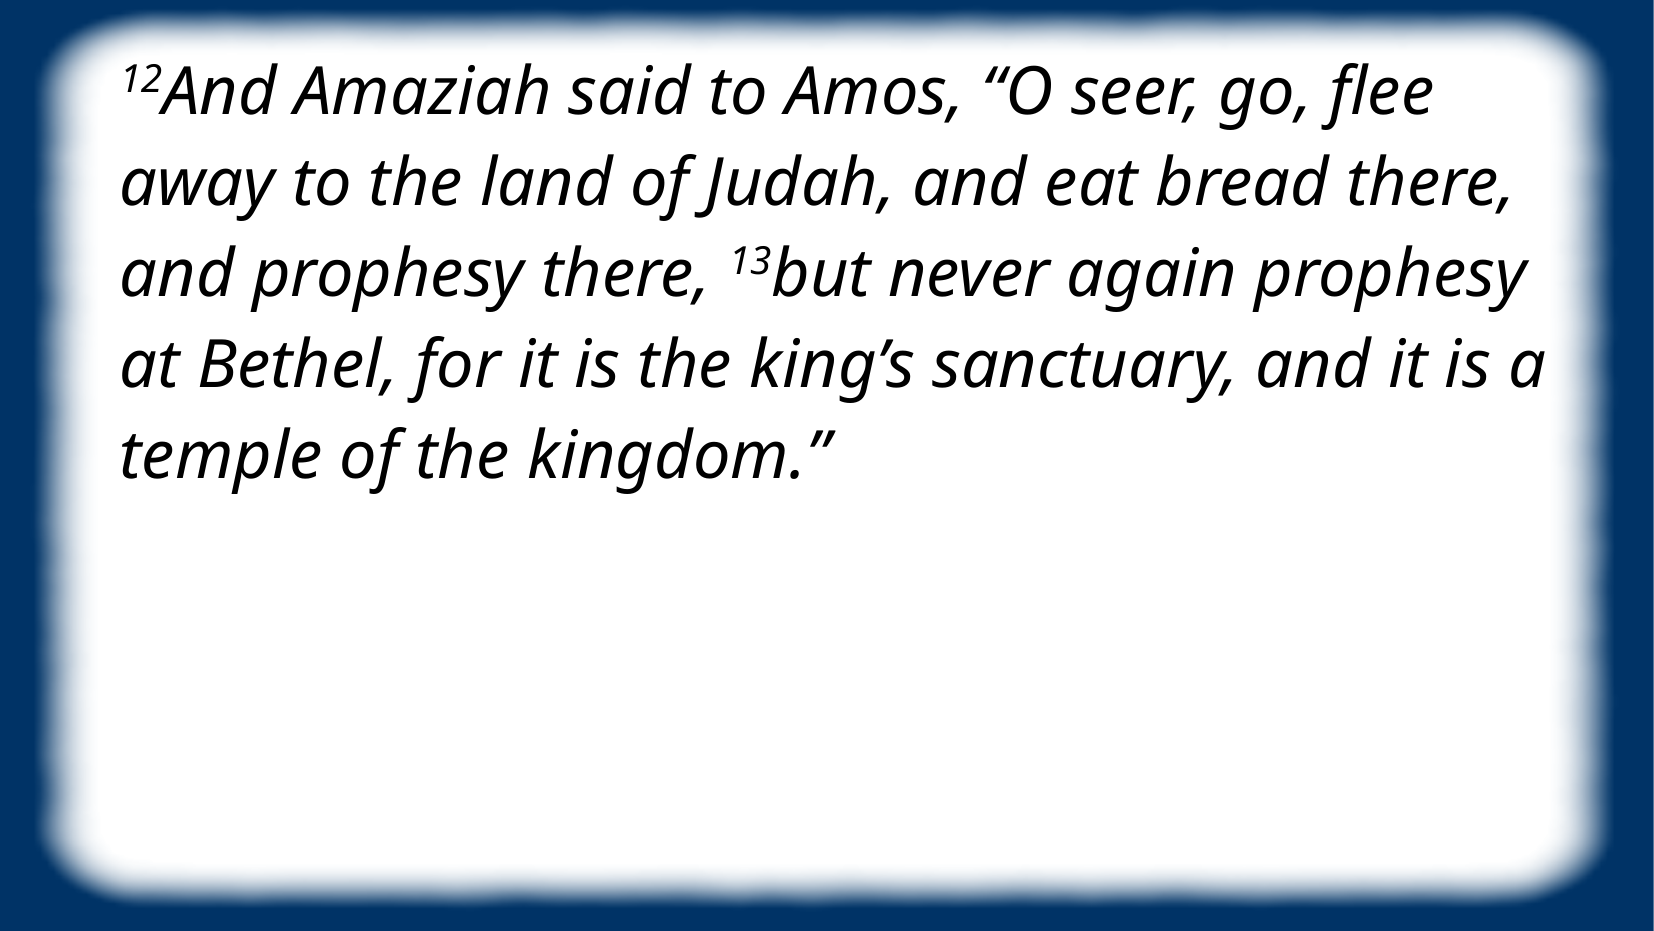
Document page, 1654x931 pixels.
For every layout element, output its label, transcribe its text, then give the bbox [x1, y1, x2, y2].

text_box 12And Amaziah said to Amos, “O seer, go, flee away to the land of Judah, and eat bread there, and prophesy there, 13but never again prophesy at Bethel, for it is the king’s sanctuary, and it is a temple of the kingdom.” [105, 36, 1576, 496]
picture [0, 0, 1654, 931]
